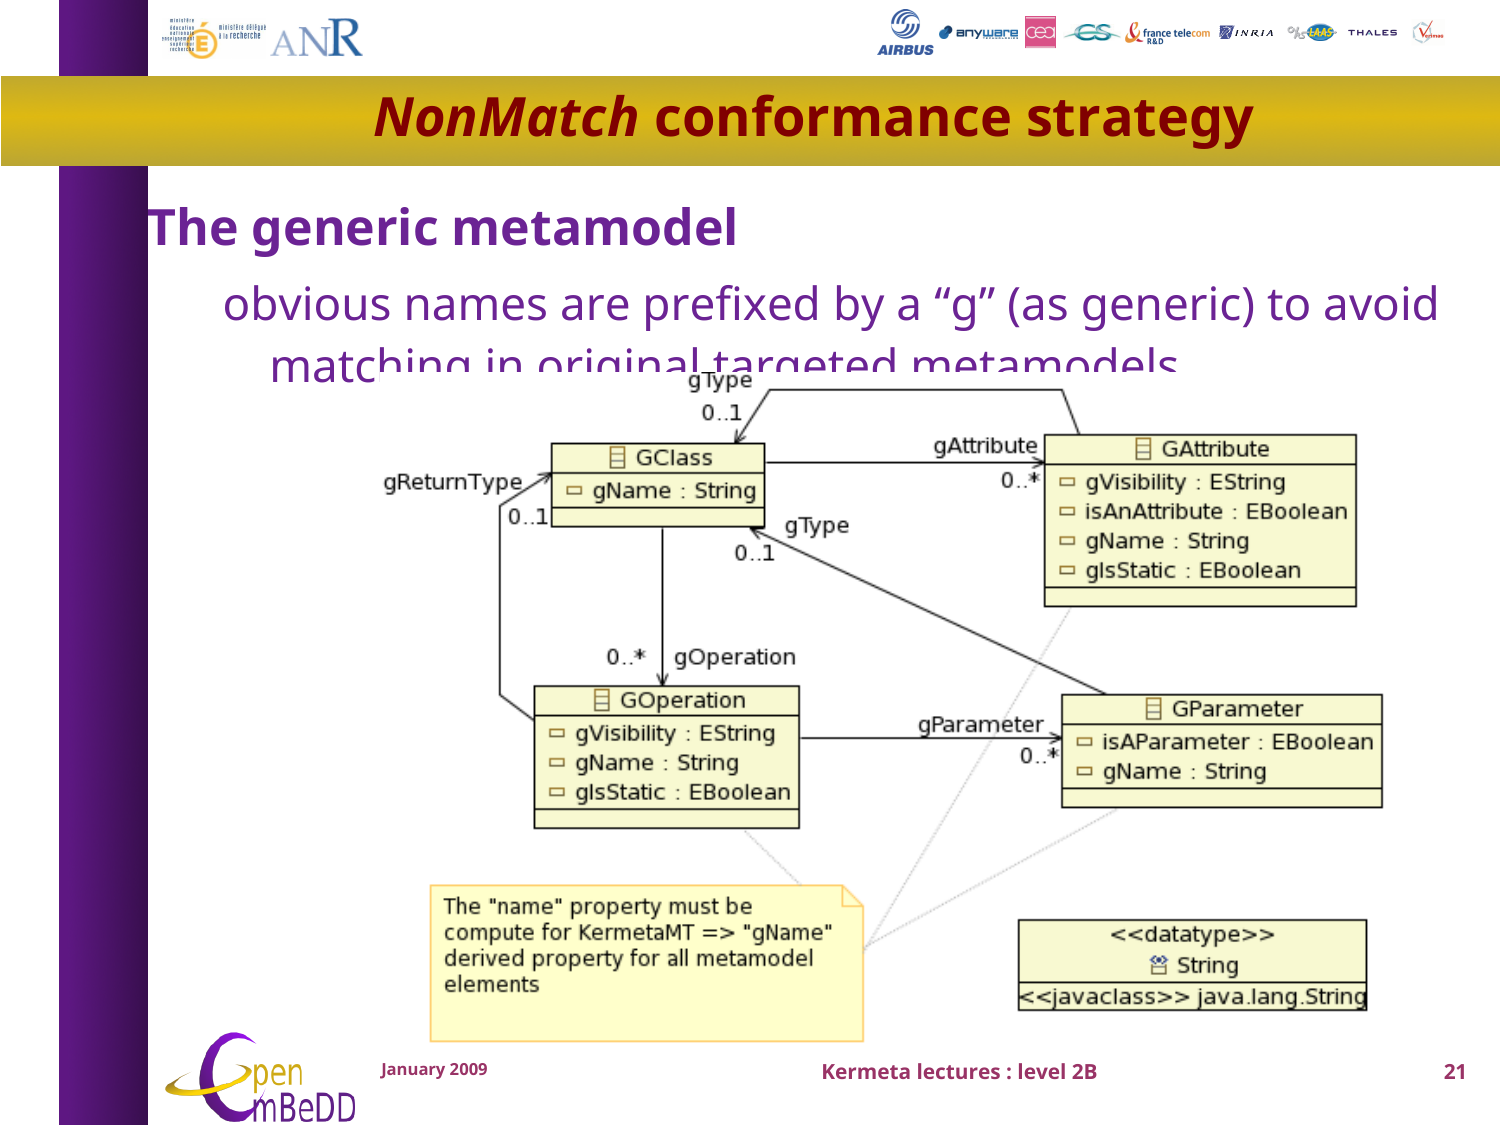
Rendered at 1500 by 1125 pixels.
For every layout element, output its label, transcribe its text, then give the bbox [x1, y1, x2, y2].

picture [1, 0, 1500, 1125]
picture [165, 1032, 355, 1122]
title NonMatch conformance strategy [147, 66, 1481, 164]
picture [162, 18, 266, 59]
picture [270, 18, 363, 57]
picture [380, 372, 1385, 1046]
list The generic metamodel obvious names are prefixed by a “g” (as generic) to avoid matching in original targeted metamodels [147, 191, 1488, 368]
picture [877, 9, 1445, 55]
